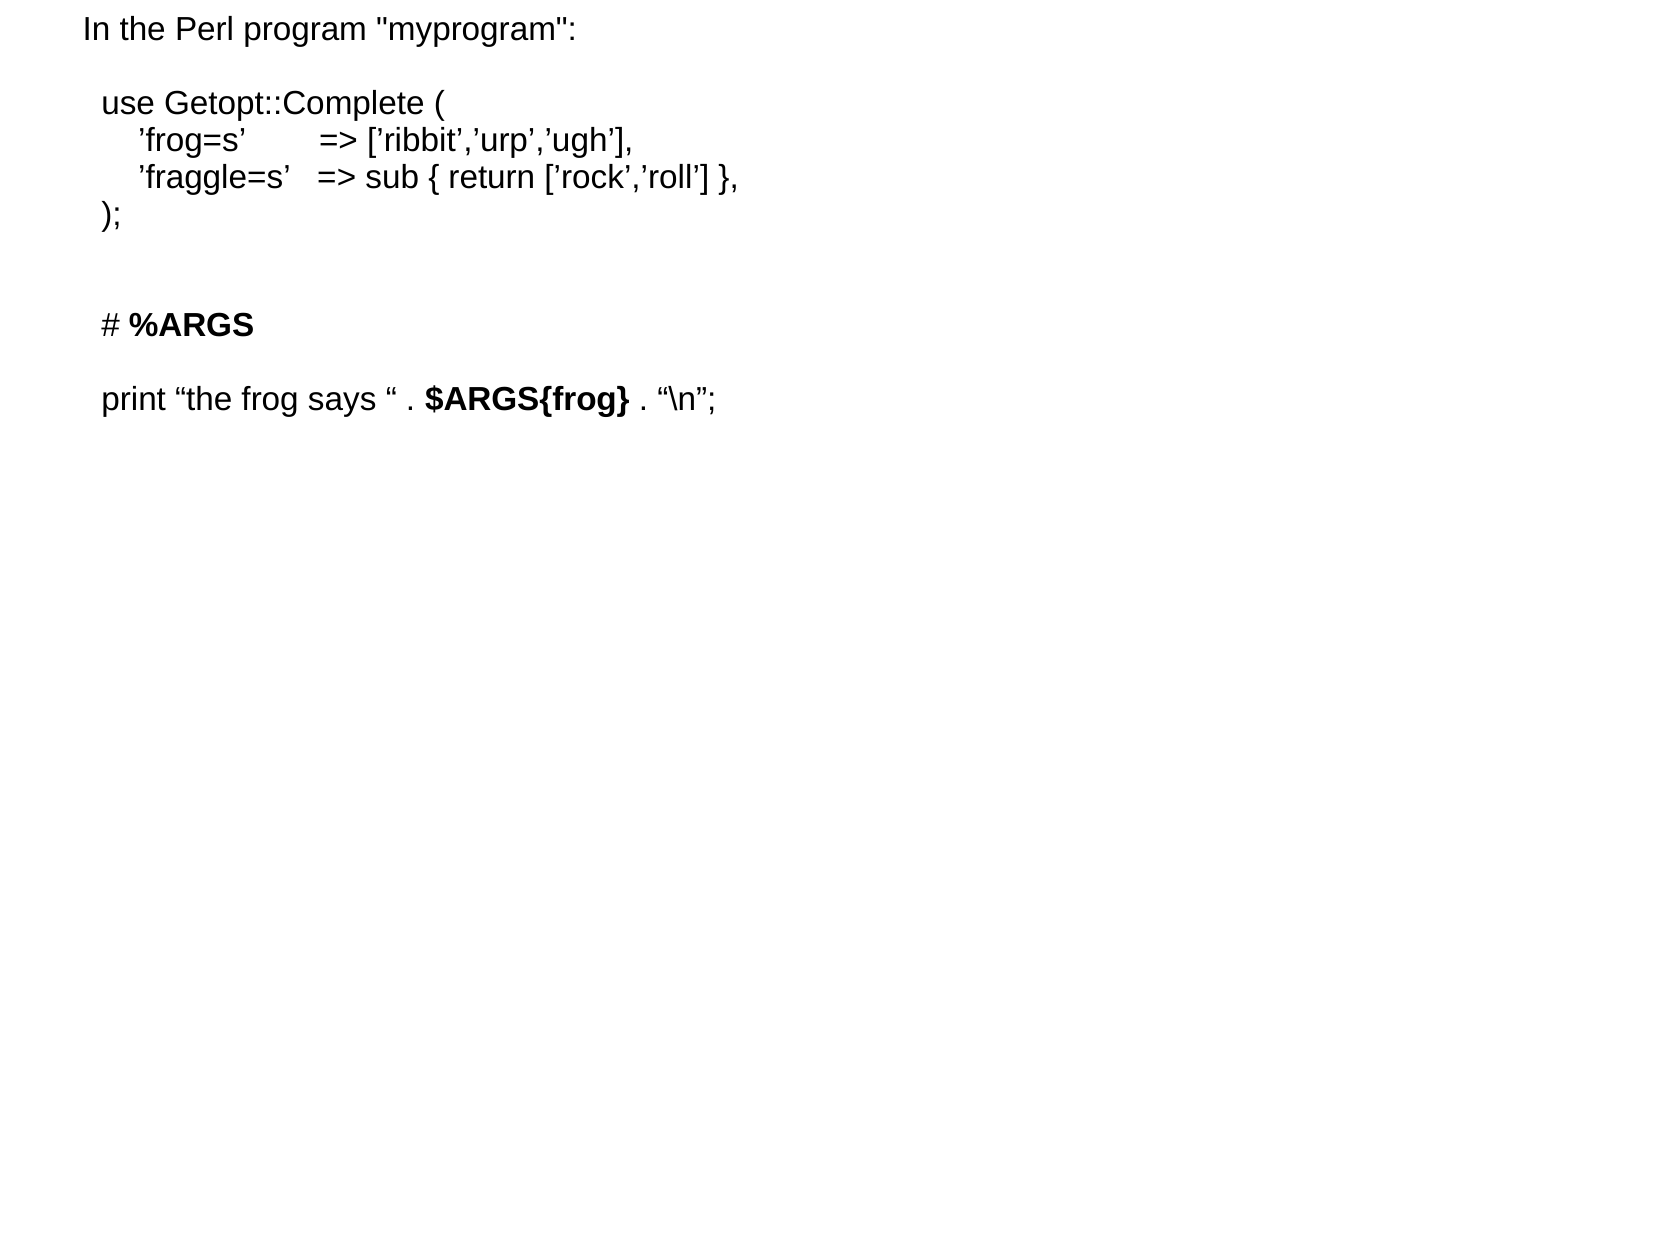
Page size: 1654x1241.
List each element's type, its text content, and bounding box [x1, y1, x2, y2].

subtitle In the Perl program "myprogram": use Getopt::Complete ( ’frog=s’ => [’ribbit’,’urp’,’ugh’], ’fraggle=s’ => sub { return [’rock’,’roll’] }, ); # %ARGS print “the frog says “ . $ARGS{frog} . “\n”; [82, 10, 1571, 1070]
